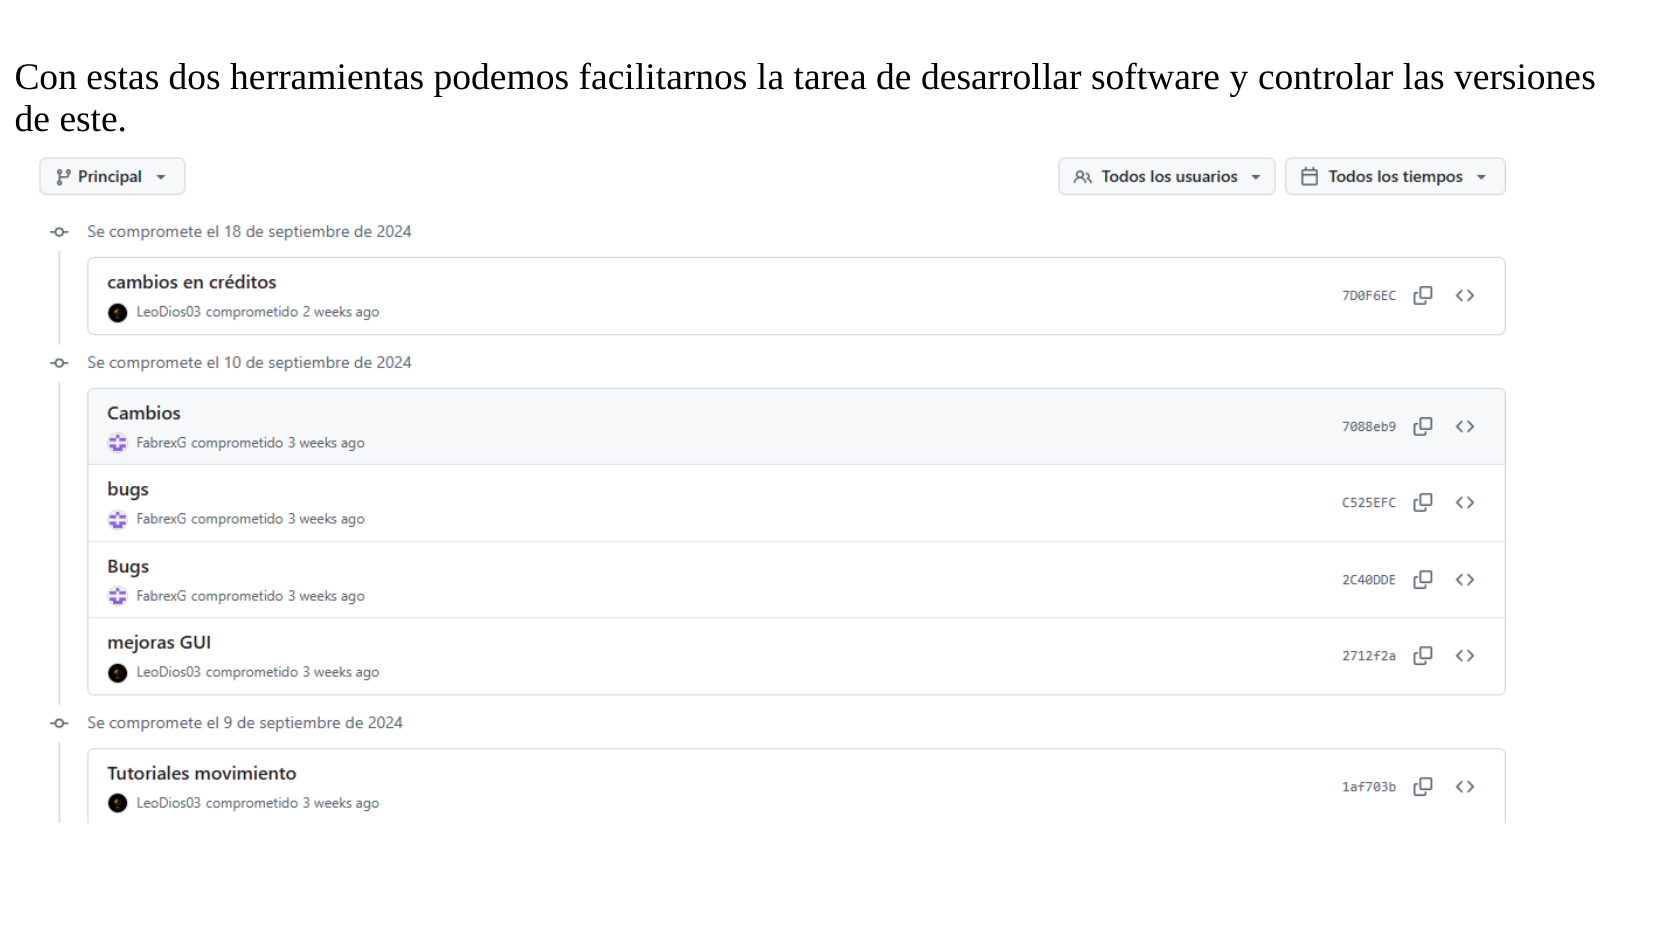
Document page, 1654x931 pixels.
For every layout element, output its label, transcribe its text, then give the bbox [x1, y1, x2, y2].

picture [29, 147, 1506, 823]
text_box Con estas dos herramientas podemos facilitarnos la tarea de desarrollar software y controlar las versiones de este. [0, 48, 1625, 148]
